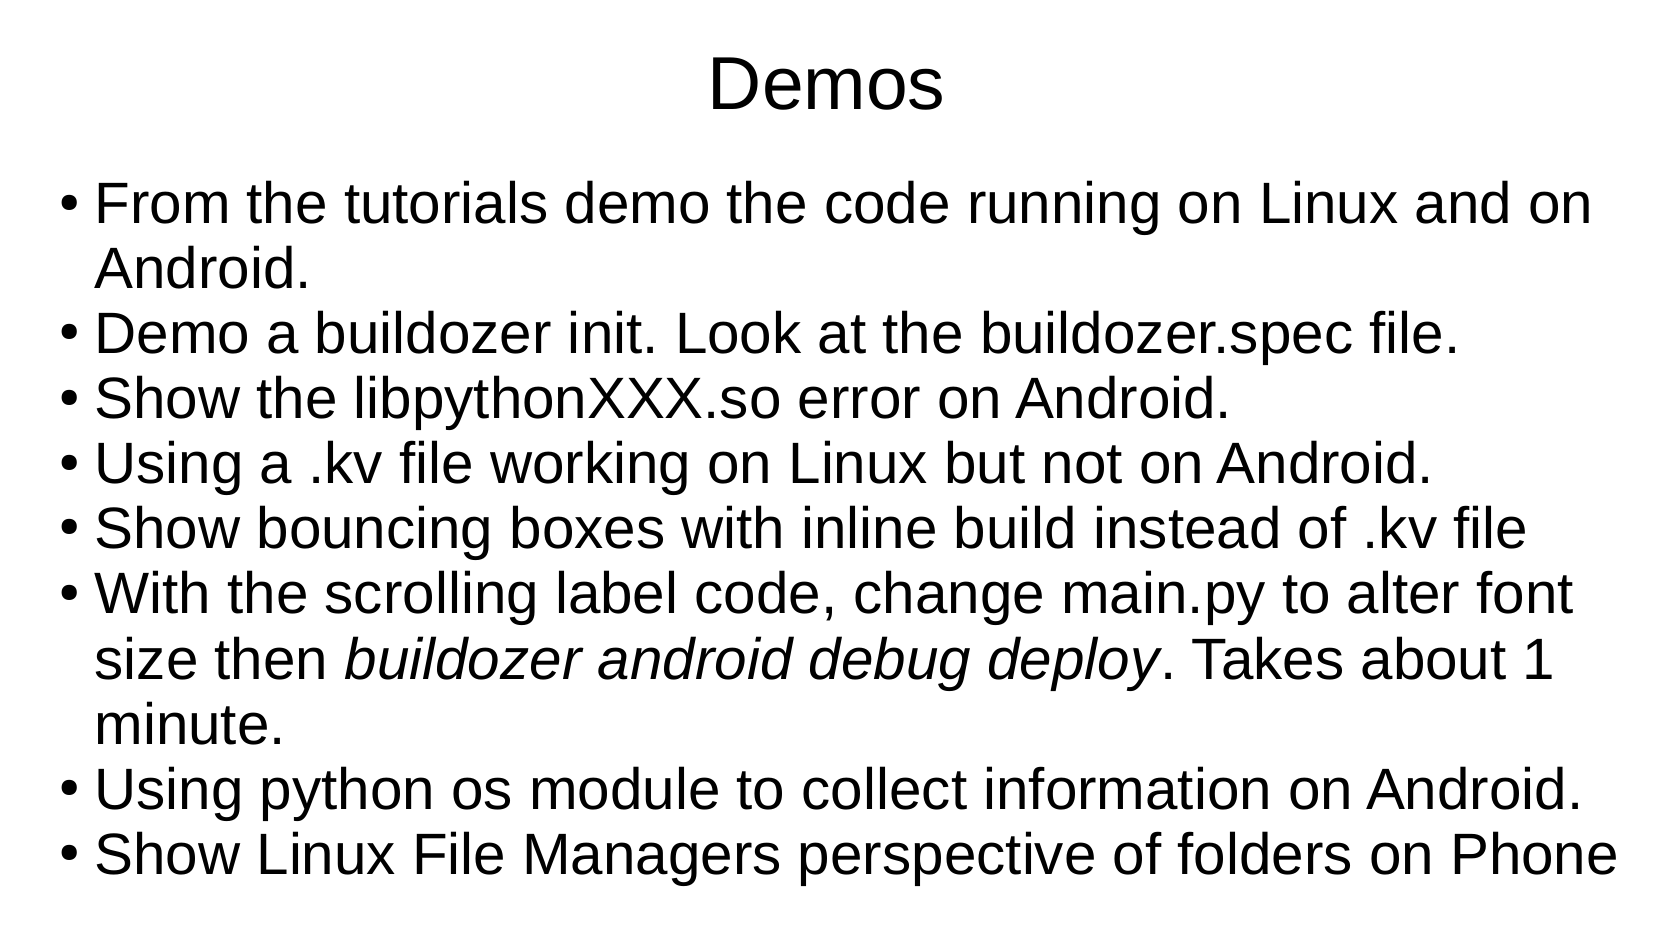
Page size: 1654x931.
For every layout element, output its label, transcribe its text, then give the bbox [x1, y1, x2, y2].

subtitle From the tutorials demo the code running on Linux and on Android. Demo a buildozer init. Look at the buildozer.spec file. Show the libpythonXXX.so error on Android. Using a .kv file working on Linux but not on Android. Show bouncing boxes with inline build instead of .kv file With the scrolling label code, change main.py to alter font size then buildozer android debug deploy. Takes about 1 minute. Using python os module to collect information on Android. Show Linux File Managers perspective of folders on Phone [59, 106, 1625, 931]
title Demos [82, 37, 1571, 106]
